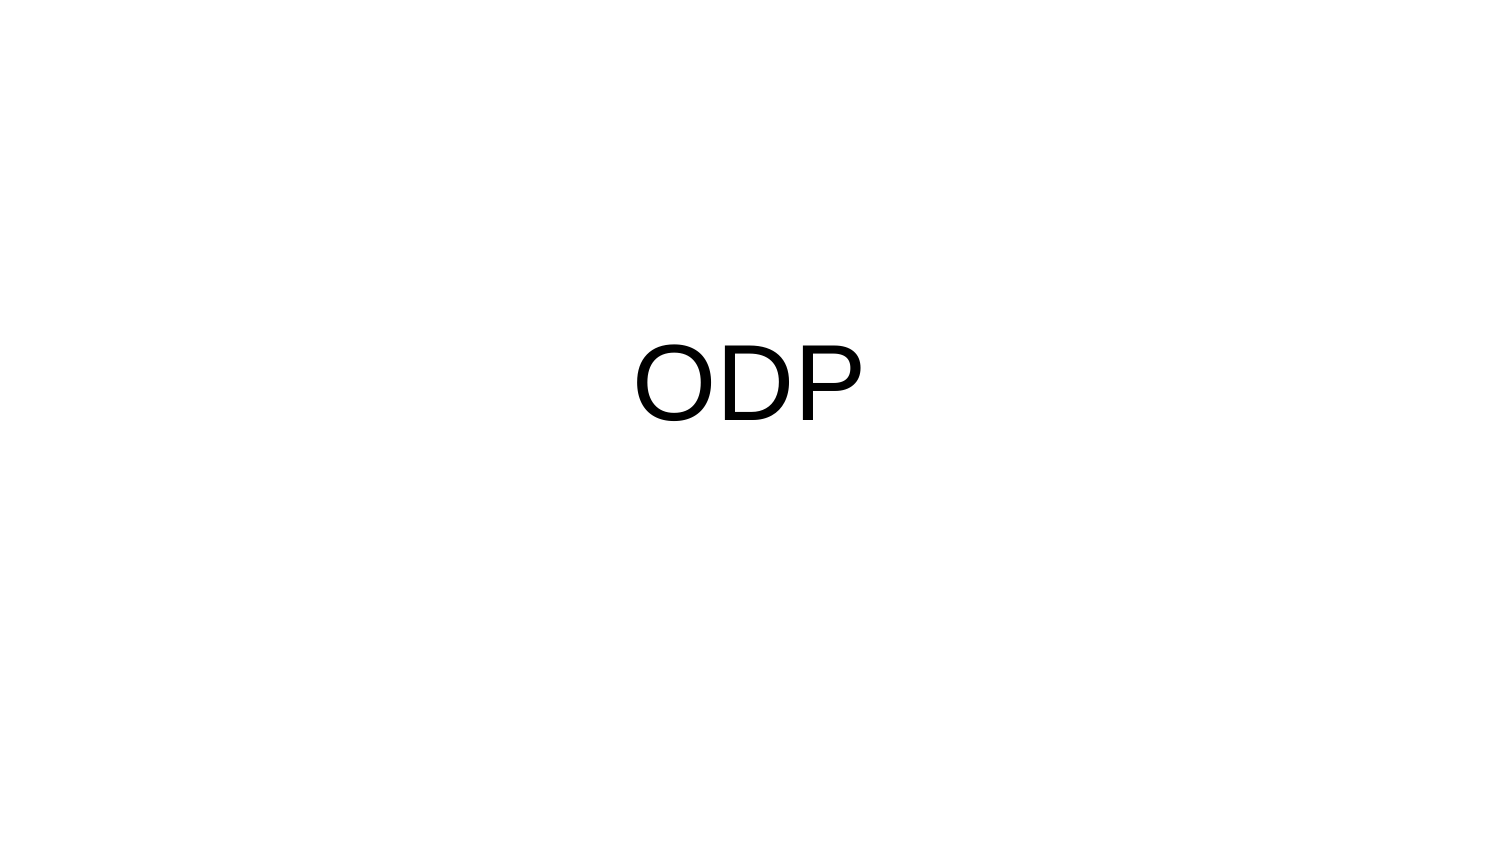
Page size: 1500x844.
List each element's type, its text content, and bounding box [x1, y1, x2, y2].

title ODP [51, 122, 1449, 459]
